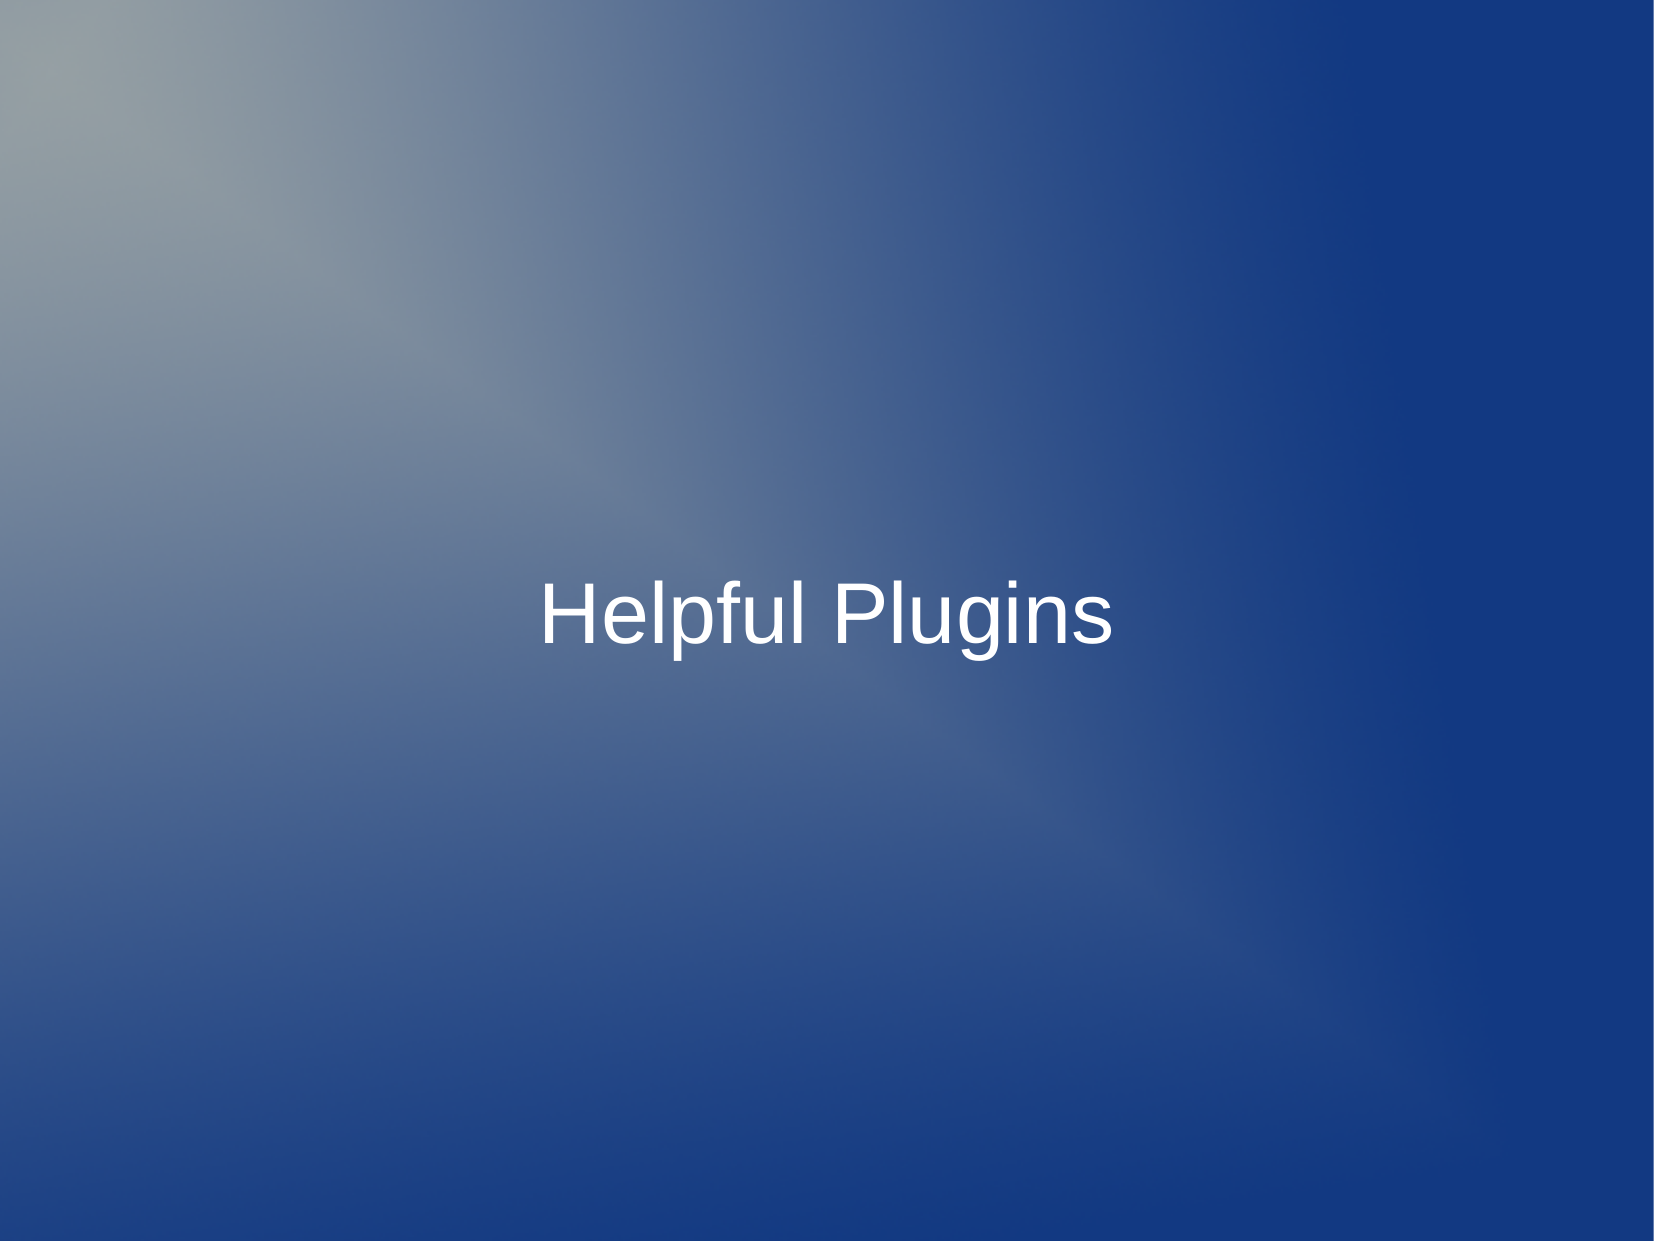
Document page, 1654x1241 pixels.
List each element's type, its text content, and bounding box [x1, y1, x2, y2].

picture [0, 0, 1654, 1241]
title Helpful Plugins [82, 510, 1571, 718]
